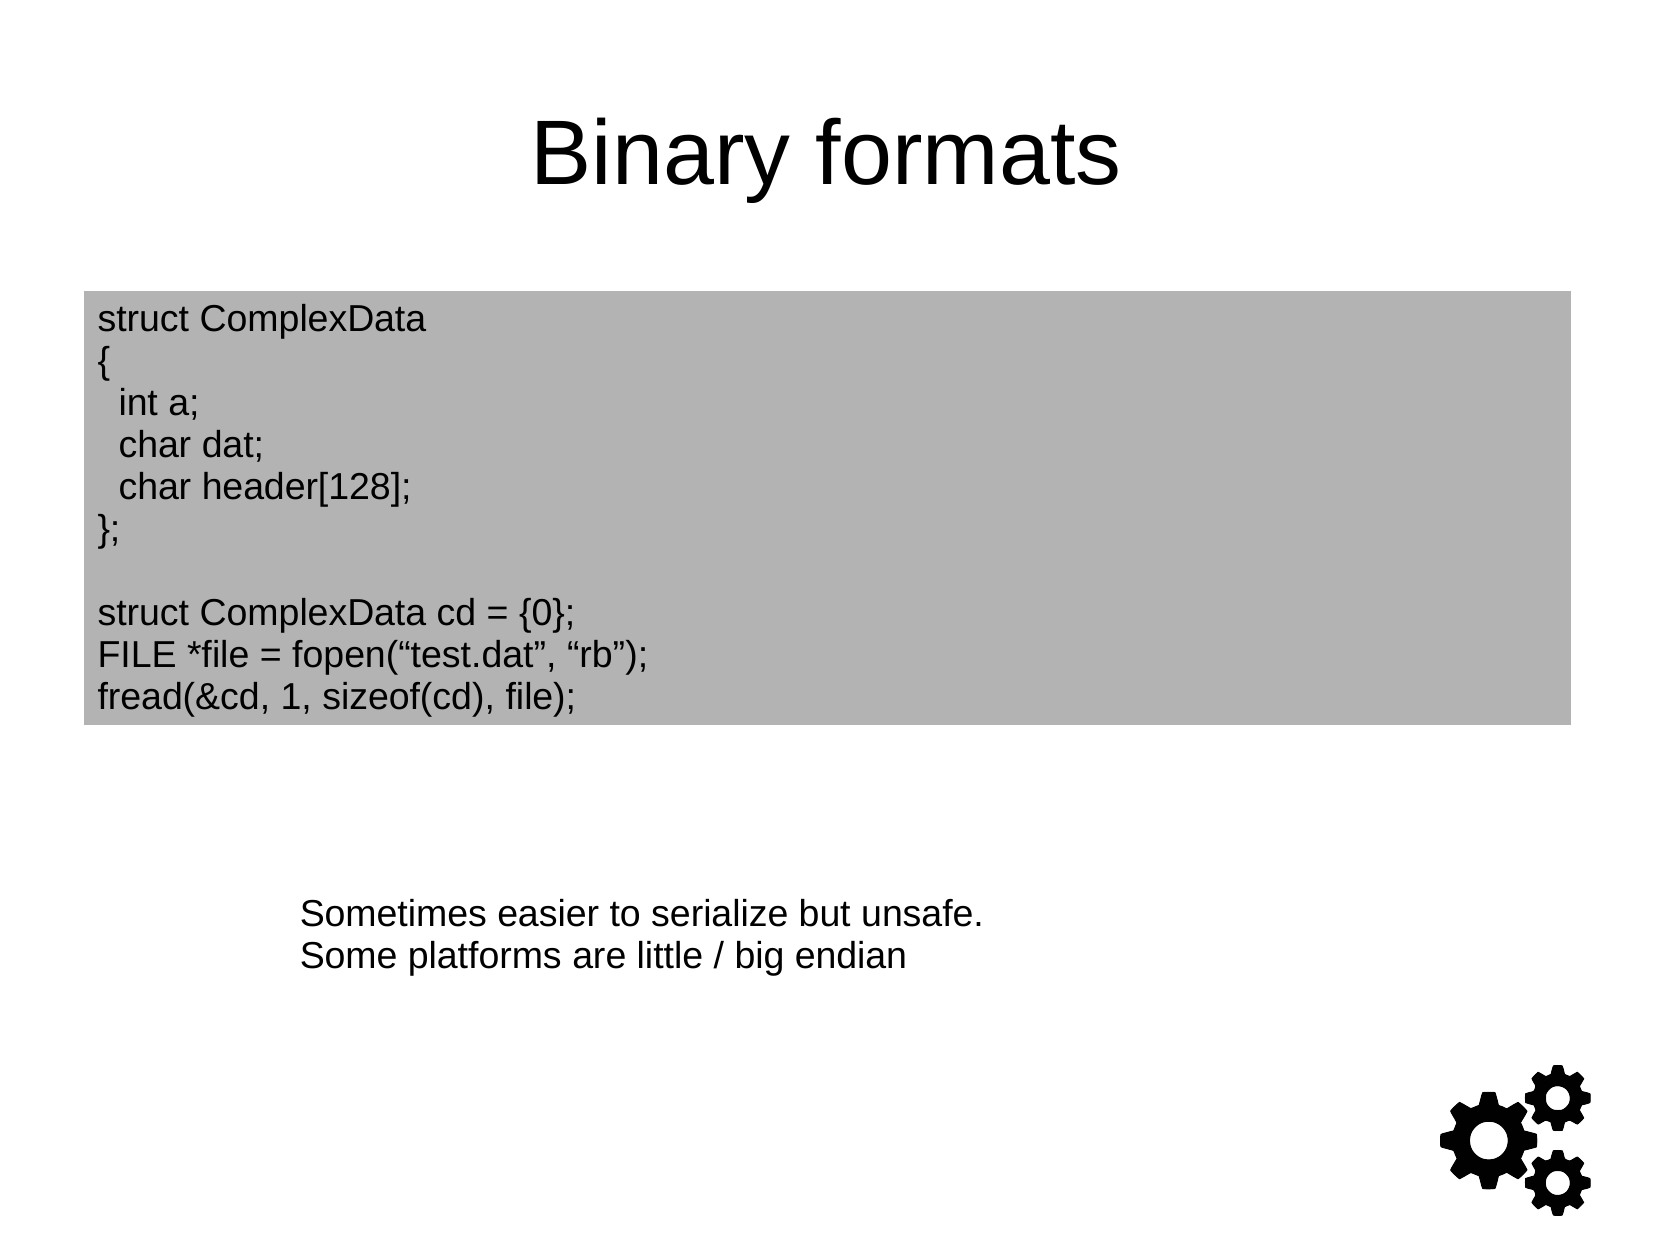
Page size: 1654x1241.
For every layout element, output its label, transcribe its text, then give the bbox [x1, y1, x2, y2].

title Binary formats [82, 49, 1571, 257]
picture [1440, 1065, 1591, 1216]
table_header struct ComplexData { int a; char dat; char header[128]; }; struct ComplexData cd = {0}; FILE *file = fopen(“test.dat”, “rb”); fread(&cd, 1, sizeof(cd), file); [84, 291, 1571, 725]
text_box Sometimes easier to serialize but unsafe. Some platforms are little / big endian [285, 885, 1000, 984]
